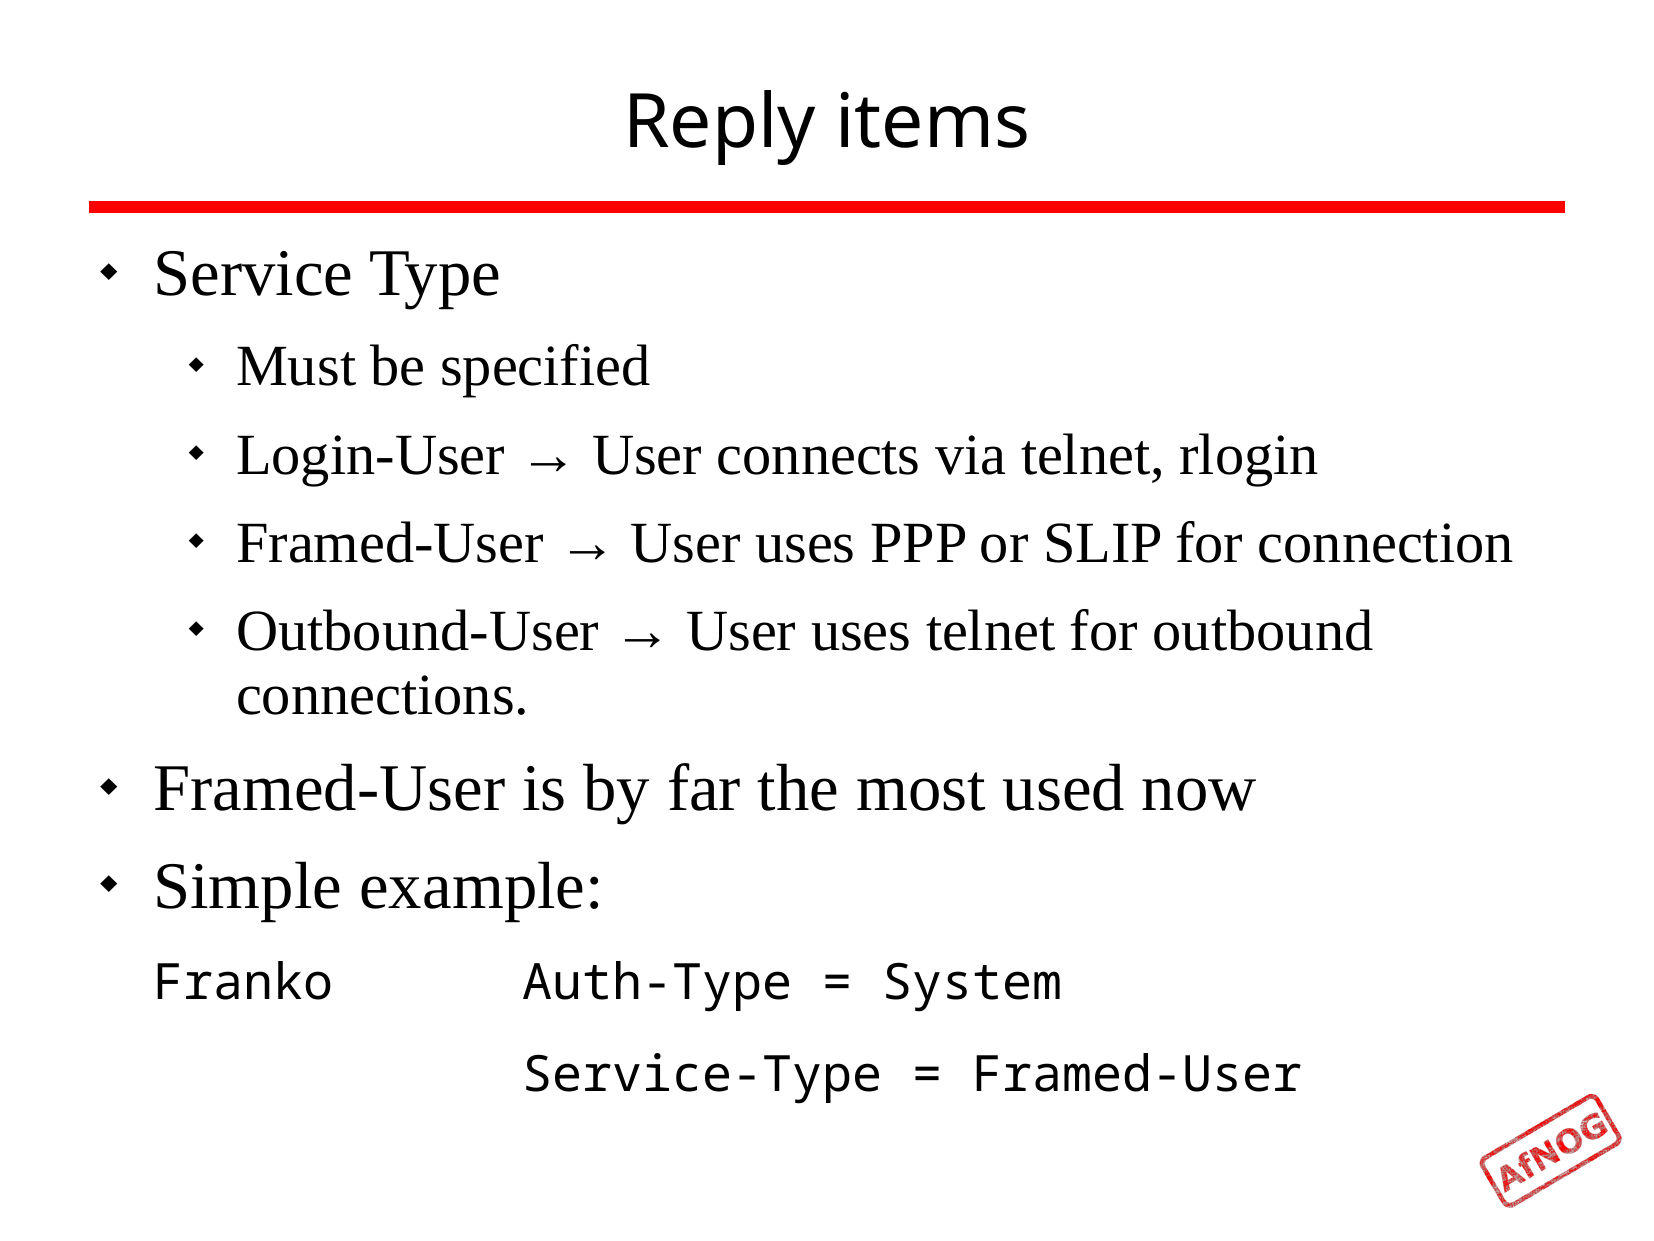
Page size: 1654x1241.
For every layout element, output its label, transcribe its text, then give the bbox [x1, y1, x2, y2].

title Reply items [82, 29, 1571, 207]
list Service Type Must be specified Login-User → User connects via telnet, rlogin Framed-User → User uses PPP or SLIP for connection Outbound-User → User uses telnet for outbound connections. Framed-User is by far the most used now Simple example: Franko Auth-Type = System Service-Type = Framed-User [82, 236, 1571, 1152]
picture [1476, 1090, 1625, 1211]
